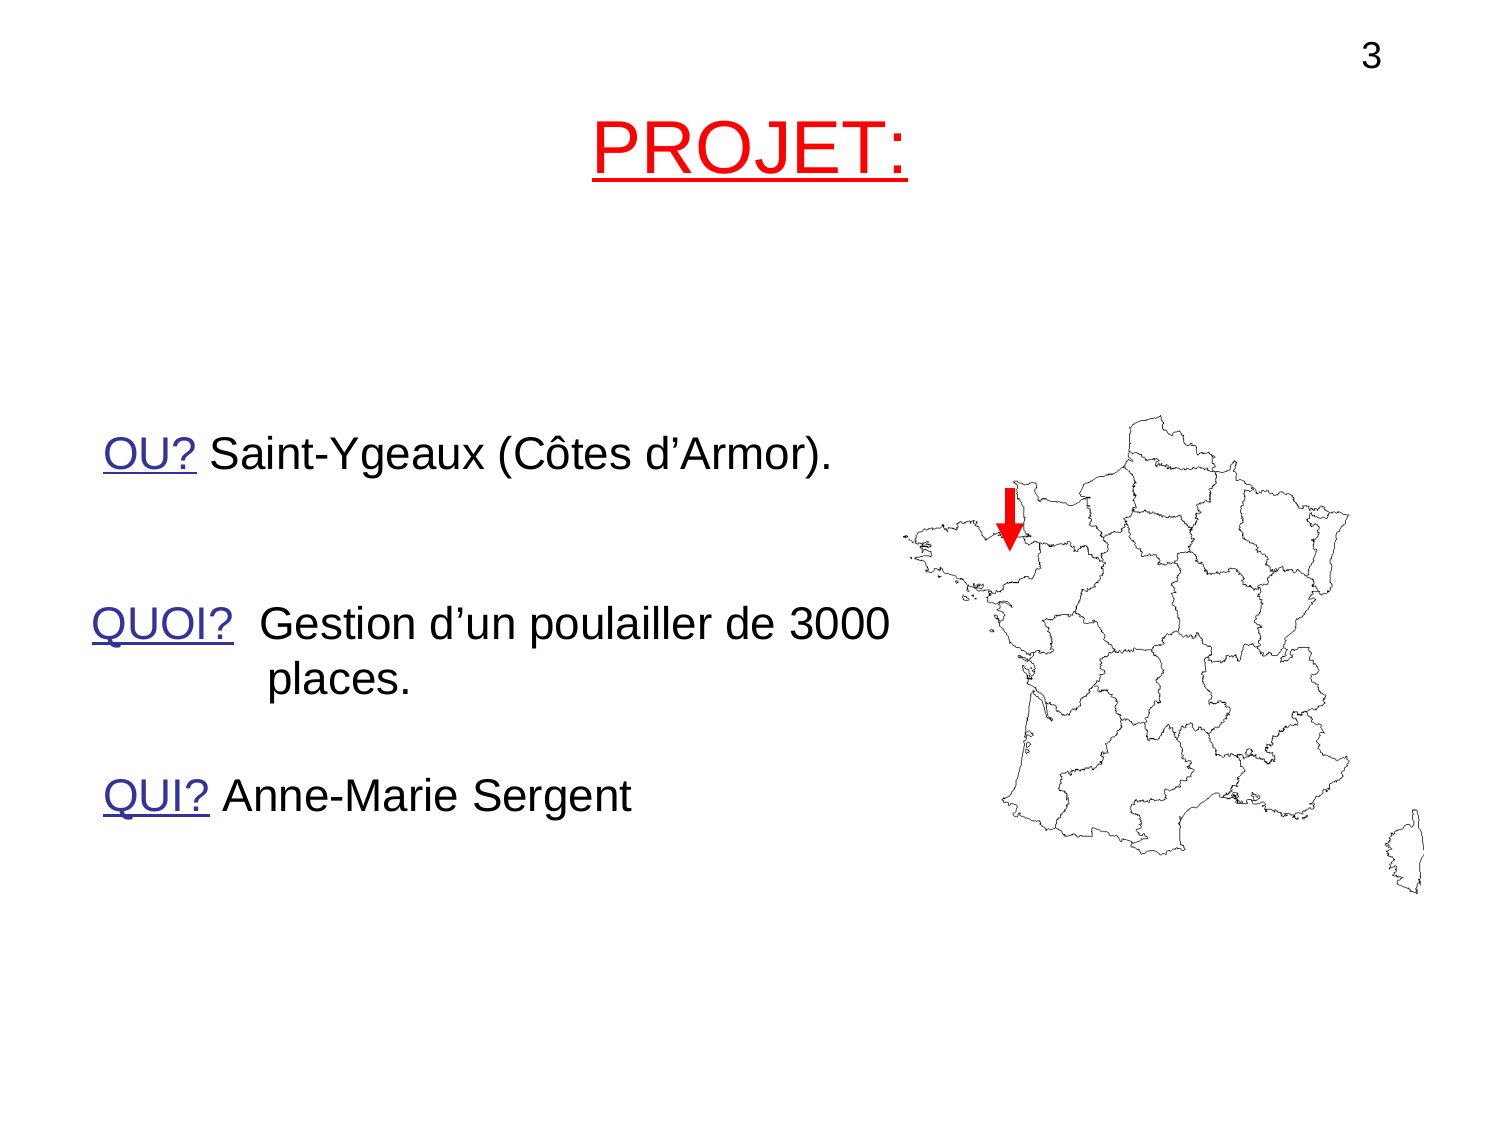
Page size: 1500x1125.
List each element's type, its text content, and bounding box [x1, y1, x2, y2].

text_box QUI? Anne-Marie Sergent [88, 758, 703, 829]
picture [903, 415, 1424, 894]
text_box OU? Saint-Ygeaux (Côtes d’Armor). [88, 415, 857, 487]
text_box 3 [1346, 23, 1453, 84]
text_box QUOI? Gestion d’un poulailler de 3000 places. [76, 586, 903, 712]
text_box PROJET: [0, 91, 1500, 197]
